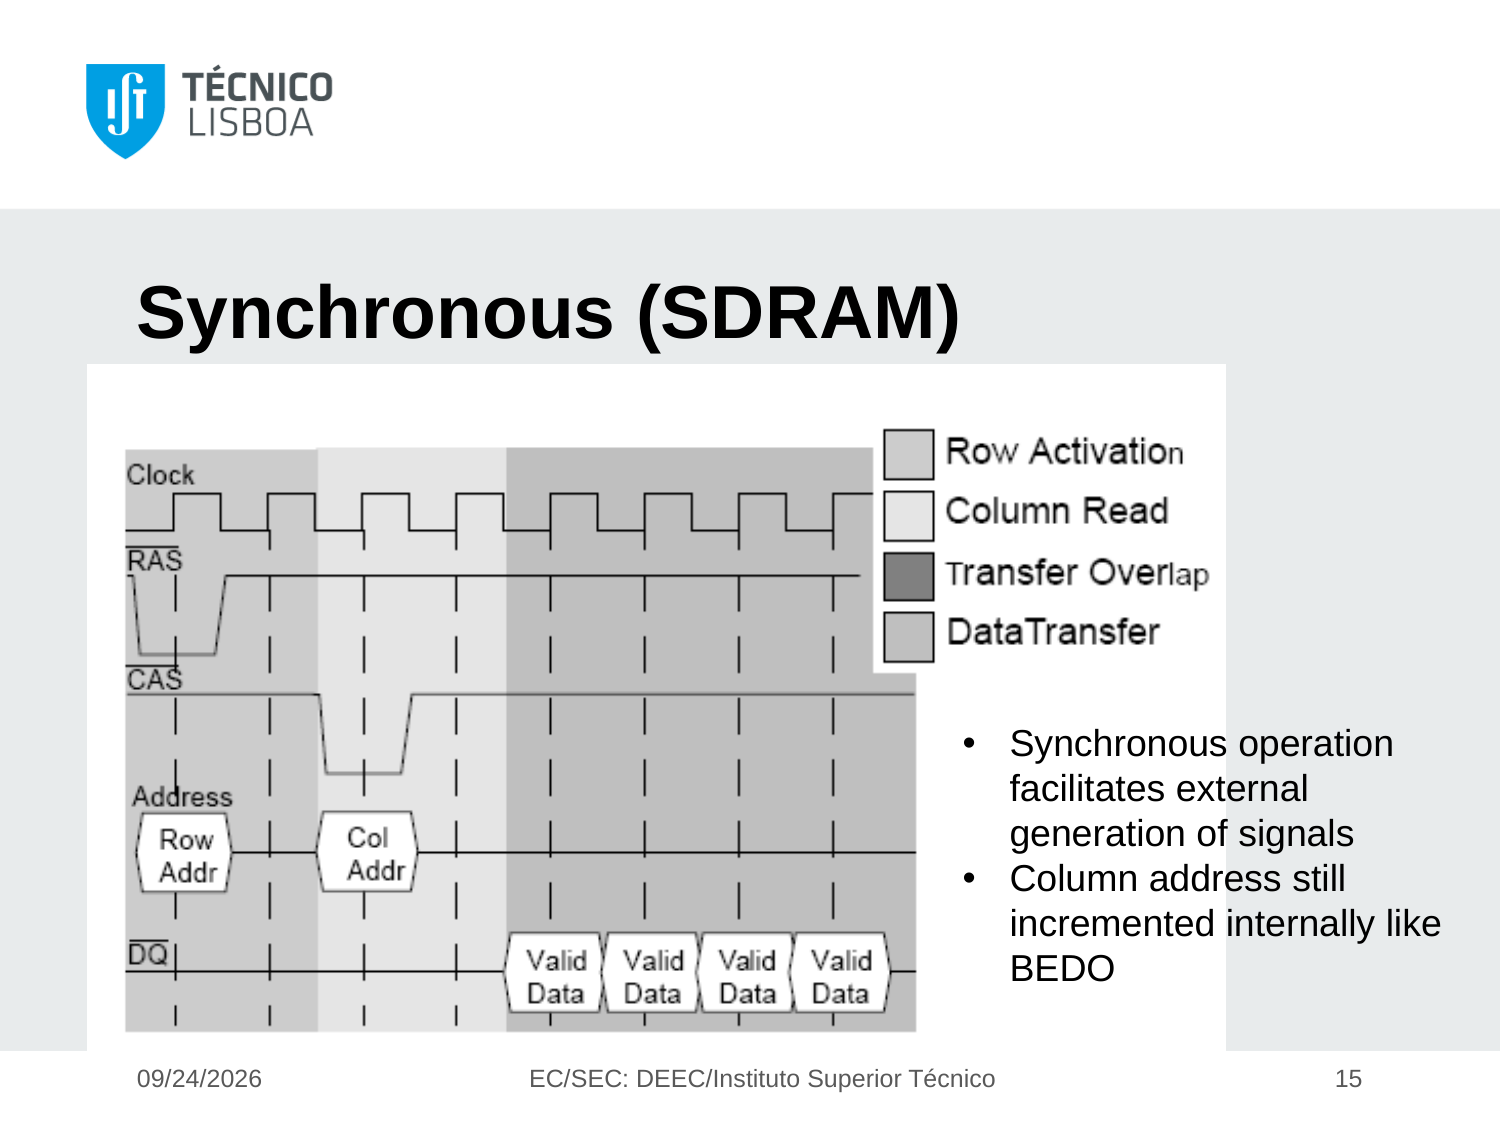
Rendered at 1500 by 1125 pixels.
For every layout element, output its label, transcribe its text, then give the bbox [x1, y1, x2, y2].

title Synchronous (SDRAM) [121, 237, 1378, 381]
picture [0, 0, 1500, 1125]
slide_number 12/03/2020 [121, 1053, 425, 1103]
footer EC/SEC: DEEC/Instituto Superior Técnico [512, 1053, 1021, 1103]
text_box Synchronous operation facilitates external generation of signals Column address still incremented internally like BEDO [947, 712, 1500, 997]
slide_number <number> [1077, 1052, 1378, 1103]
